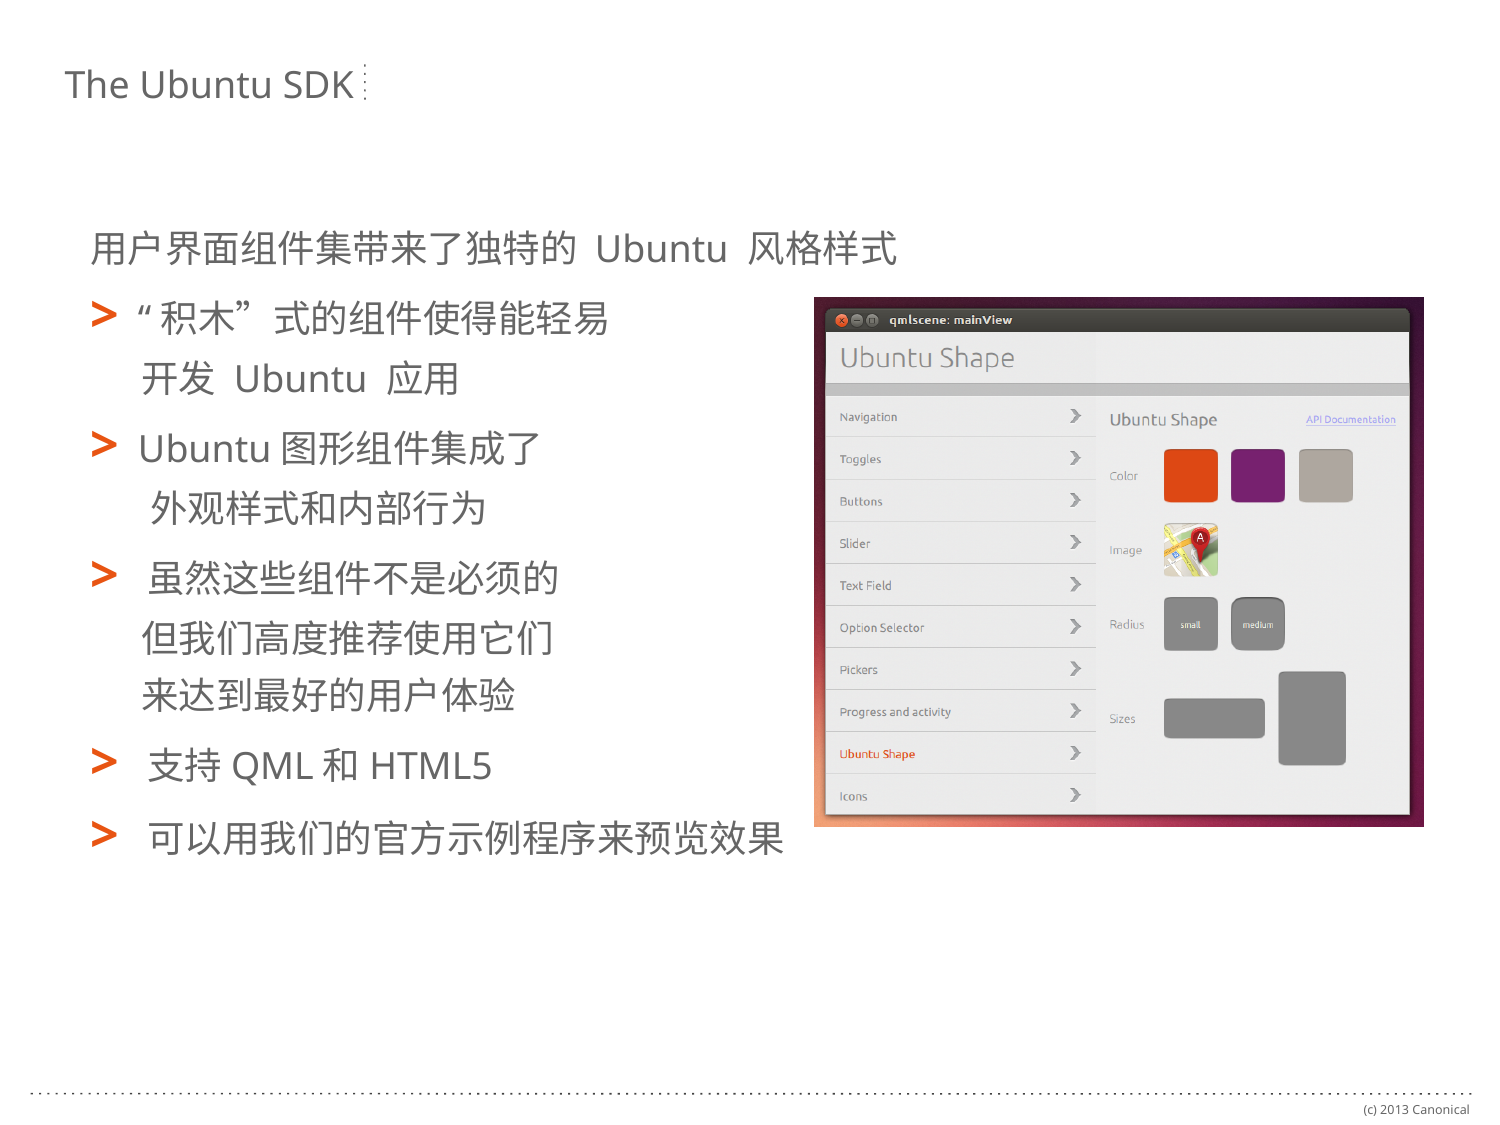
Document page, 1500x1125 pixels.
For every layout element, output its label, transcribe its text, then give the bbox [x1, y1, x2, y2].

picture [814, 297, 1424, 827]
title The Ubuntu SDK [49, 53, 503, 114]
list 用户界面组件集带来了独特的 Ubuntu 风格样式 > “积木”式的组件使得能轻易 开发 Ubuntu 应用 > Ubuntu图形组件集成了 外观样式和内部行为 > 虽然这些组件不是必须的 但我们高度推荐使用它们 来达到最好的用户体验 > 支持QML和HTML5 > 可以用我们的官方示例程序来预览效果 [75, 209, 1425, 1078]
text_box (c) 2013 Canonical [19, 1099, 1485, 1119]
